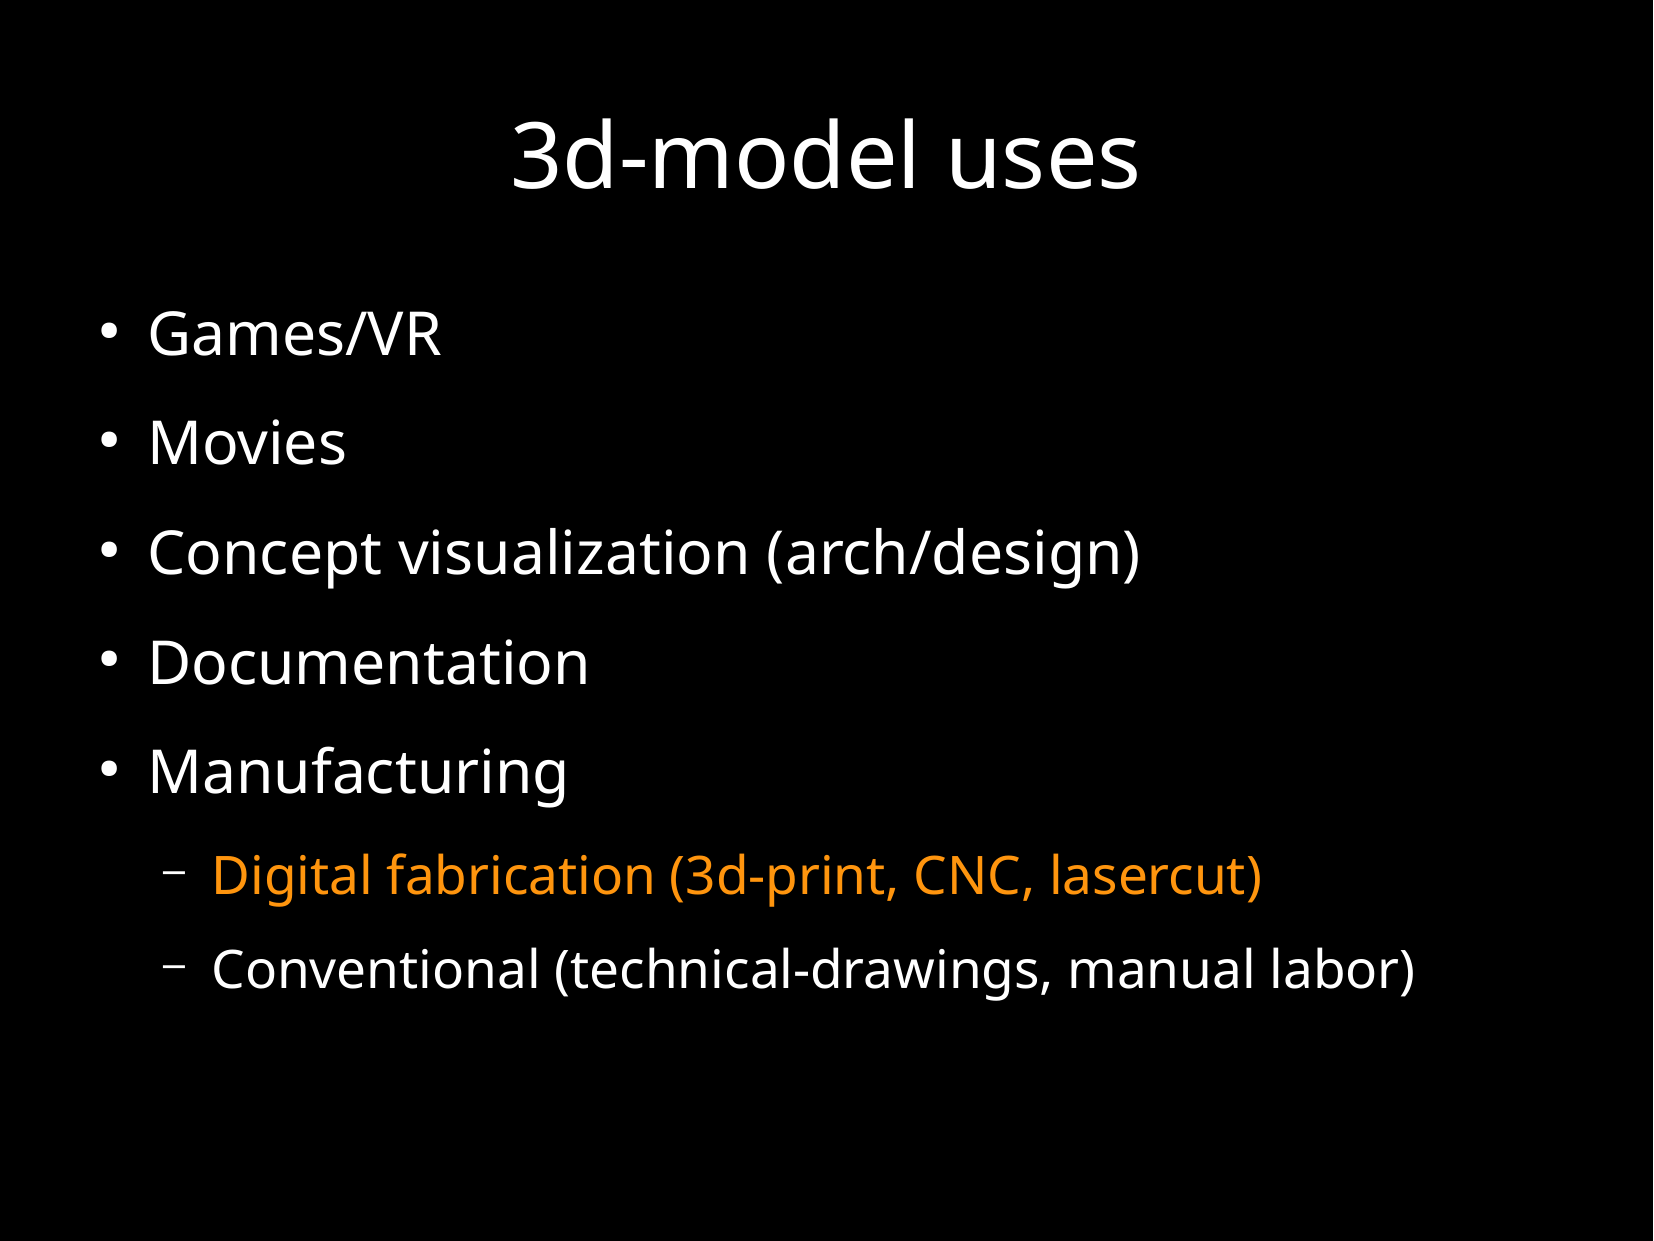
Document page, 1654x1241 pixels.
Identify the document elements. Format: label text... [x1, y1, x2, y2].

list Games/VR Movies Concept visualization (arch/design) Documentation Manufacturing Digital fabrication (3d-print, CNC, lasercut) Conventional (technical-drawings, manual labor) [82, 290, 1571, 1010]
title 3d-model uses [82, 49, 1571, 257]
